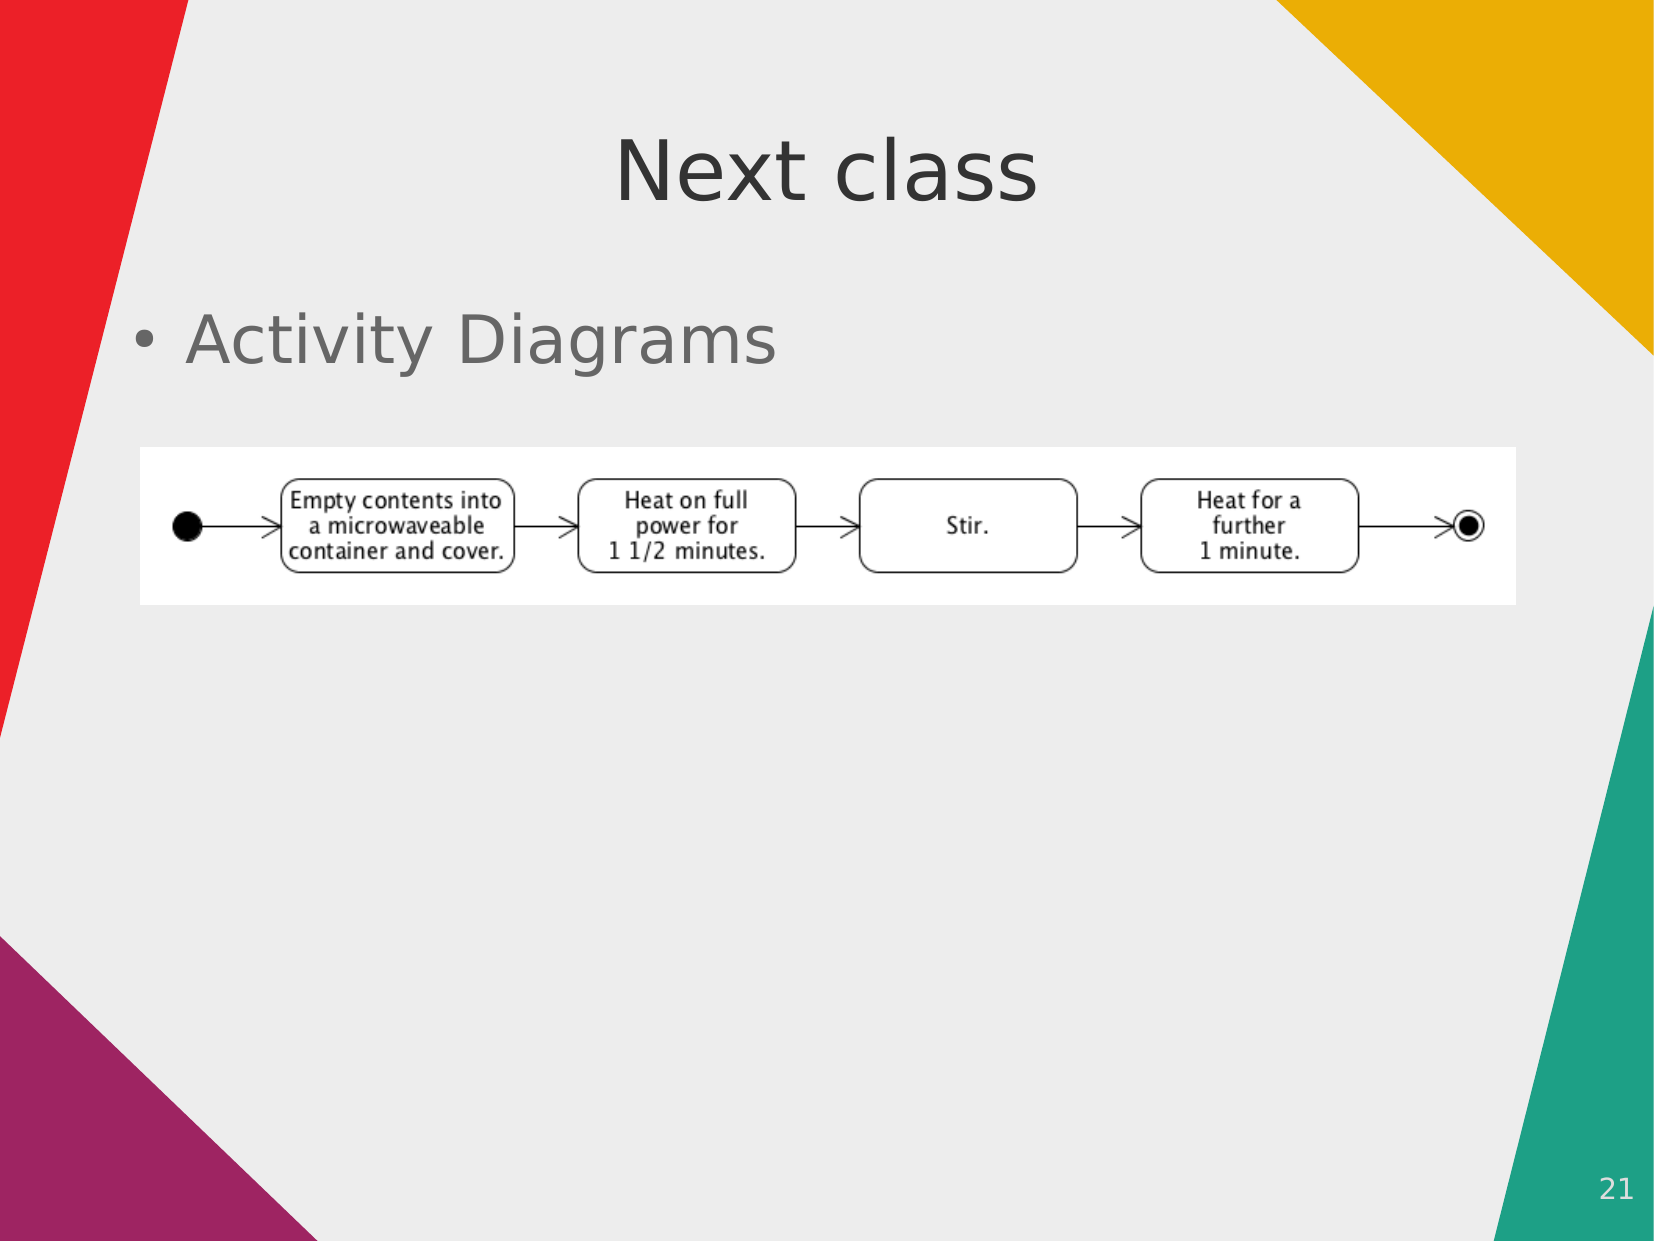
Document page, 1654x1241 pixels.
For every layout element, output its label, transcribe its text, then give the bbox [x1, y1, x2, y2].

list Activity Diagrams [114, 302, 1539, 1033]
title Next class [114, 73, 1539, 271]
picture [140, 447, 1516, 605]
